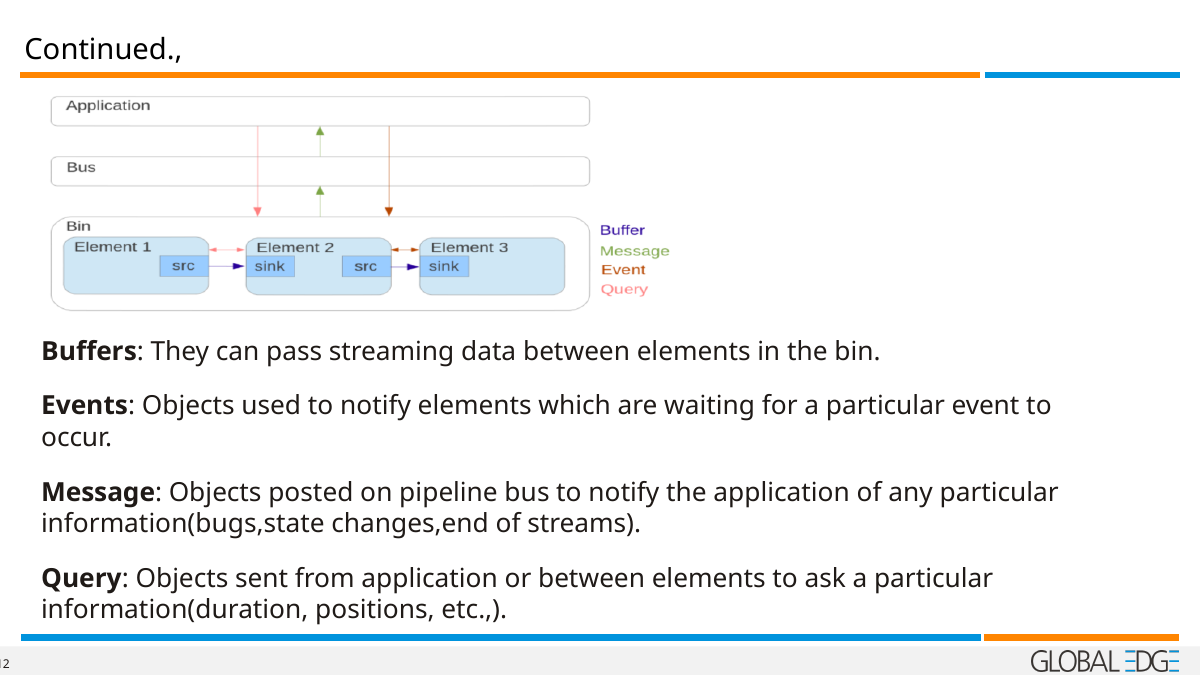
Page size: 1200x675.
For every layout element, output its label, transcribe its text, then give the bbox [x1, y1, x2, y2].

picture [1031, 650, 1179, 672]
list Buffers: They can pass streaming data between elements in the bin. Events: Objects used to notify elements which are waiting for a particular event to occur. Message: Objects posted on pipeline bus to notify the application of any particular information(bugs,state changes,end of streams). Query: Objects sent from application or between elements to ask a particular information(duration, positions, etc.,). [0, 334, 1099, 626]
picture [35, 87, 674, 319]
title Continued., [24, 21, 1100, 75]
